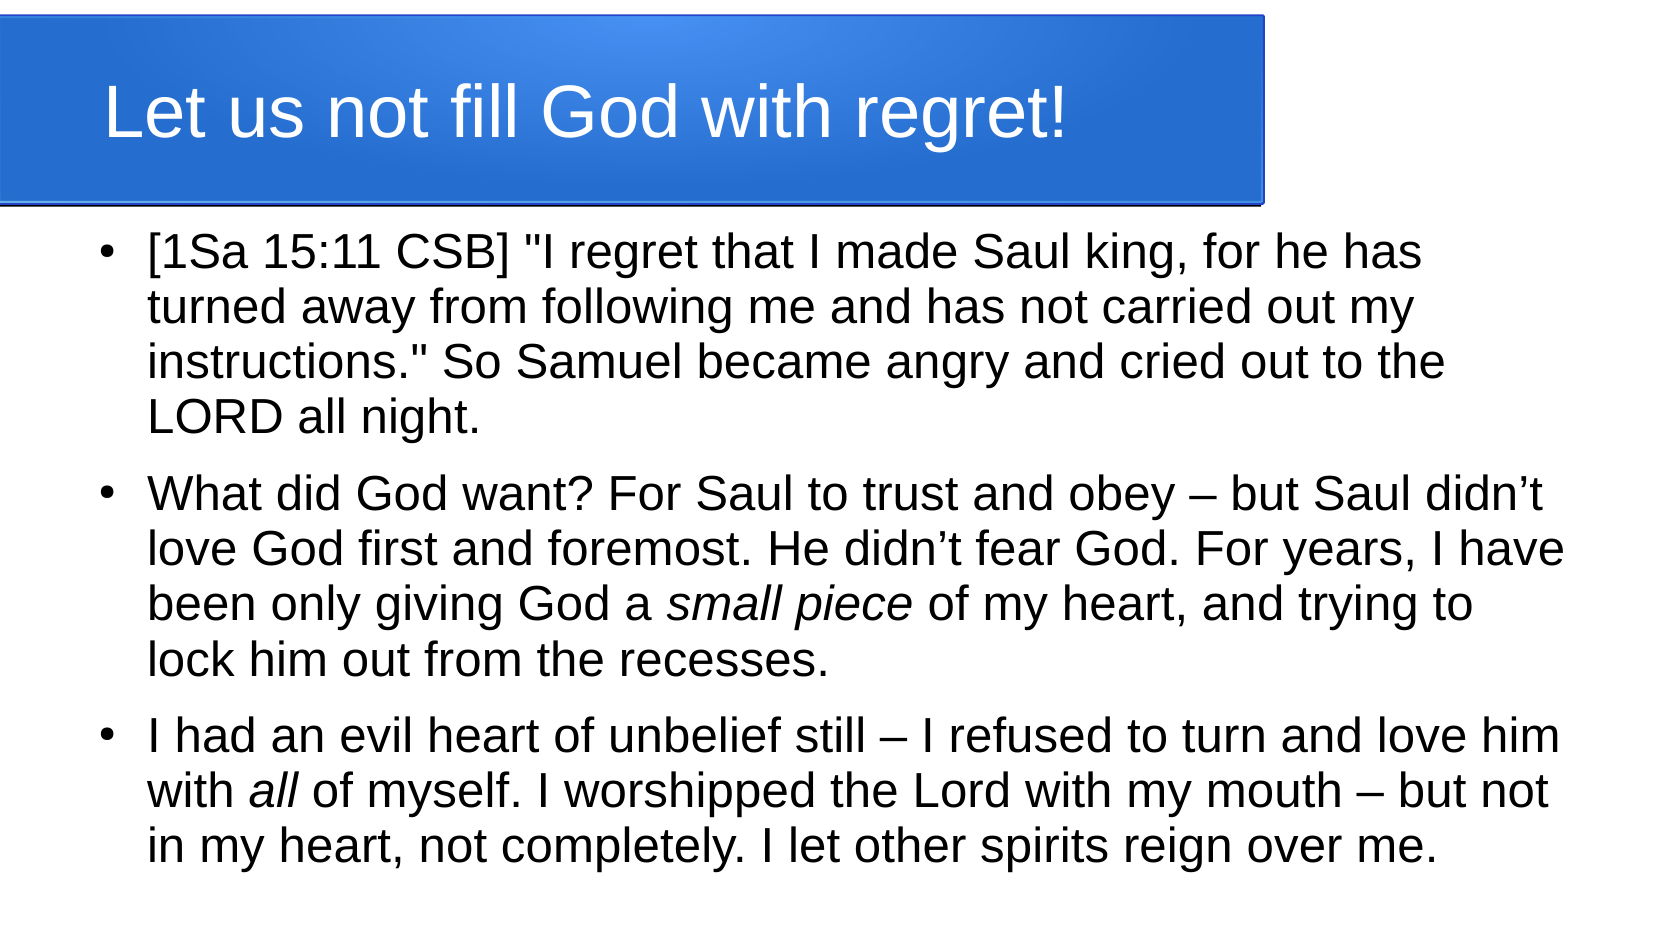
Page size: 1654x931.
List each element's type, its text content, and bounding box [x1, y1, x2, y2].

title Let us not fill God with regret! [82, 35, 1235, 189]
list [1Sa 15:11 CSB] "I regret that I made Saul king, for he has turned away from following me and has not carried out my instructions." So Samuel became angry and cried out to the LORD all night. What did God want? For Saul to trust and obey – but Saul didn’t love God first and foremost. He didn’t fear God. For years, I have been only giving God a small piece of my heart, and trying to lock him out from the recesses. I had an evil heart of unbelief still – I refused to turn and love him with all of myself. I worshipped the Lord with my mouth – but not in my heart, not completely. I let other spirits reign over me. [82, 224, 1571, 916]
